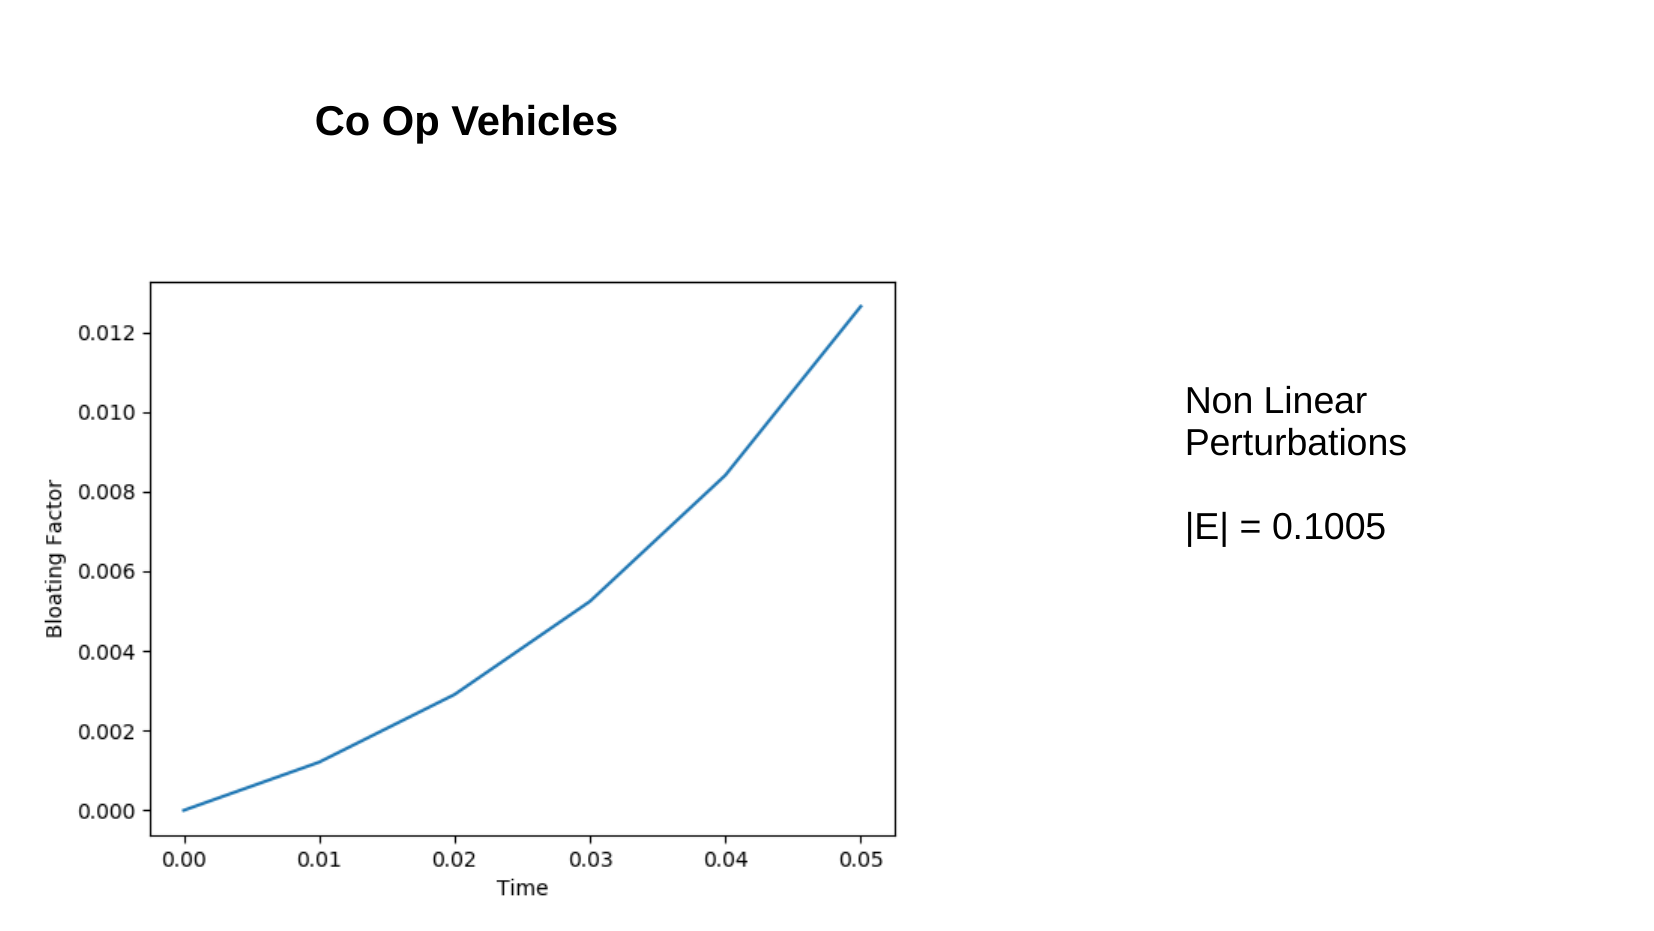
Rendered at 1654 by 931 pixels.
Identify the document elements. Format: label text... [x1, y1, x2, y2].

text_box Non Linear Perturbations |E| = 0.1005 [1170, 372, 1546, 556]
picture [30, 195, 991, 916]
text_box Co Op Vehicles [300, 90, 841, 152]
